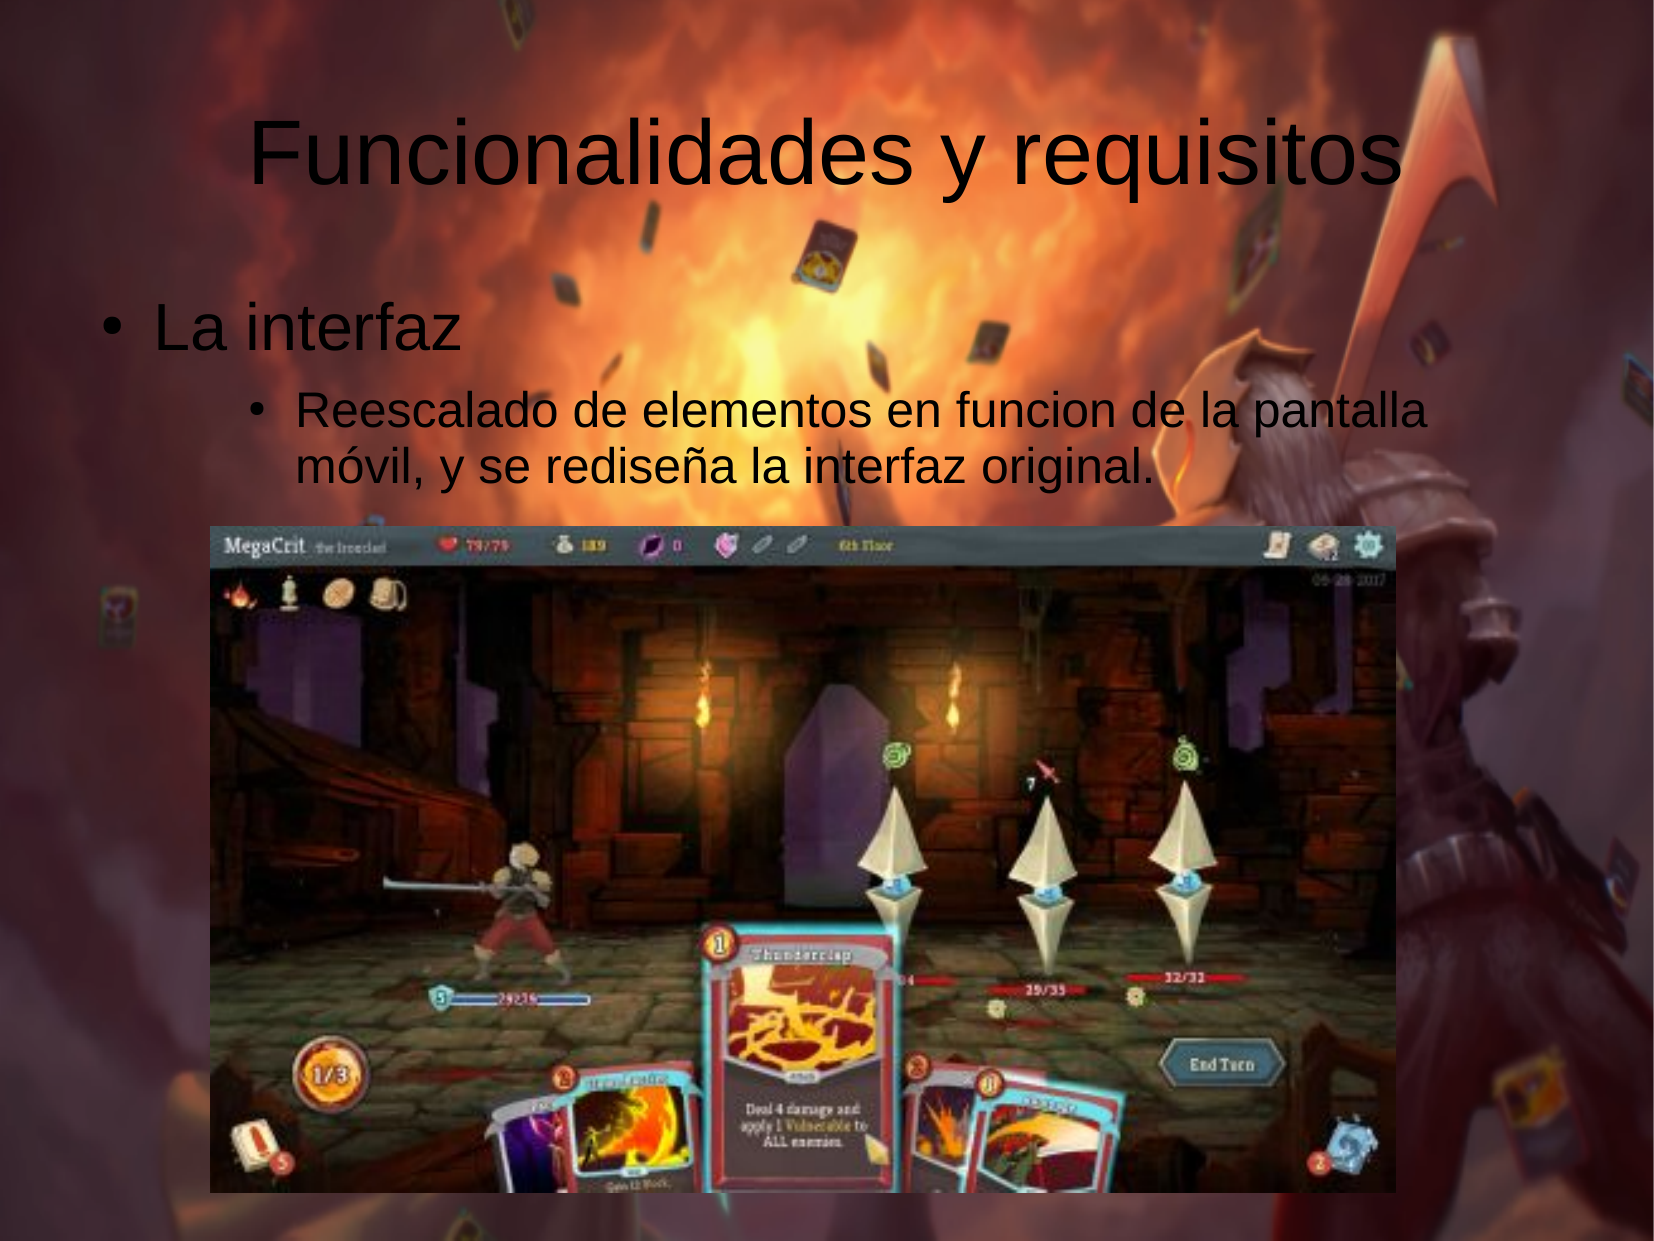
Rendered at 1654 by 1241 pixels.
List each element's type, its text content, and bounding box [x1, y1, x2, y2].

picture [0, 0, 1654, 1241]
title Funcionalidades y requisitos [82, 49, 1571, 257]
list La interfaz Reescalado de elementos en funcion de la pantalla móvil, y se rediseña la interfaz original. [82, 290, 1571, 1010]
